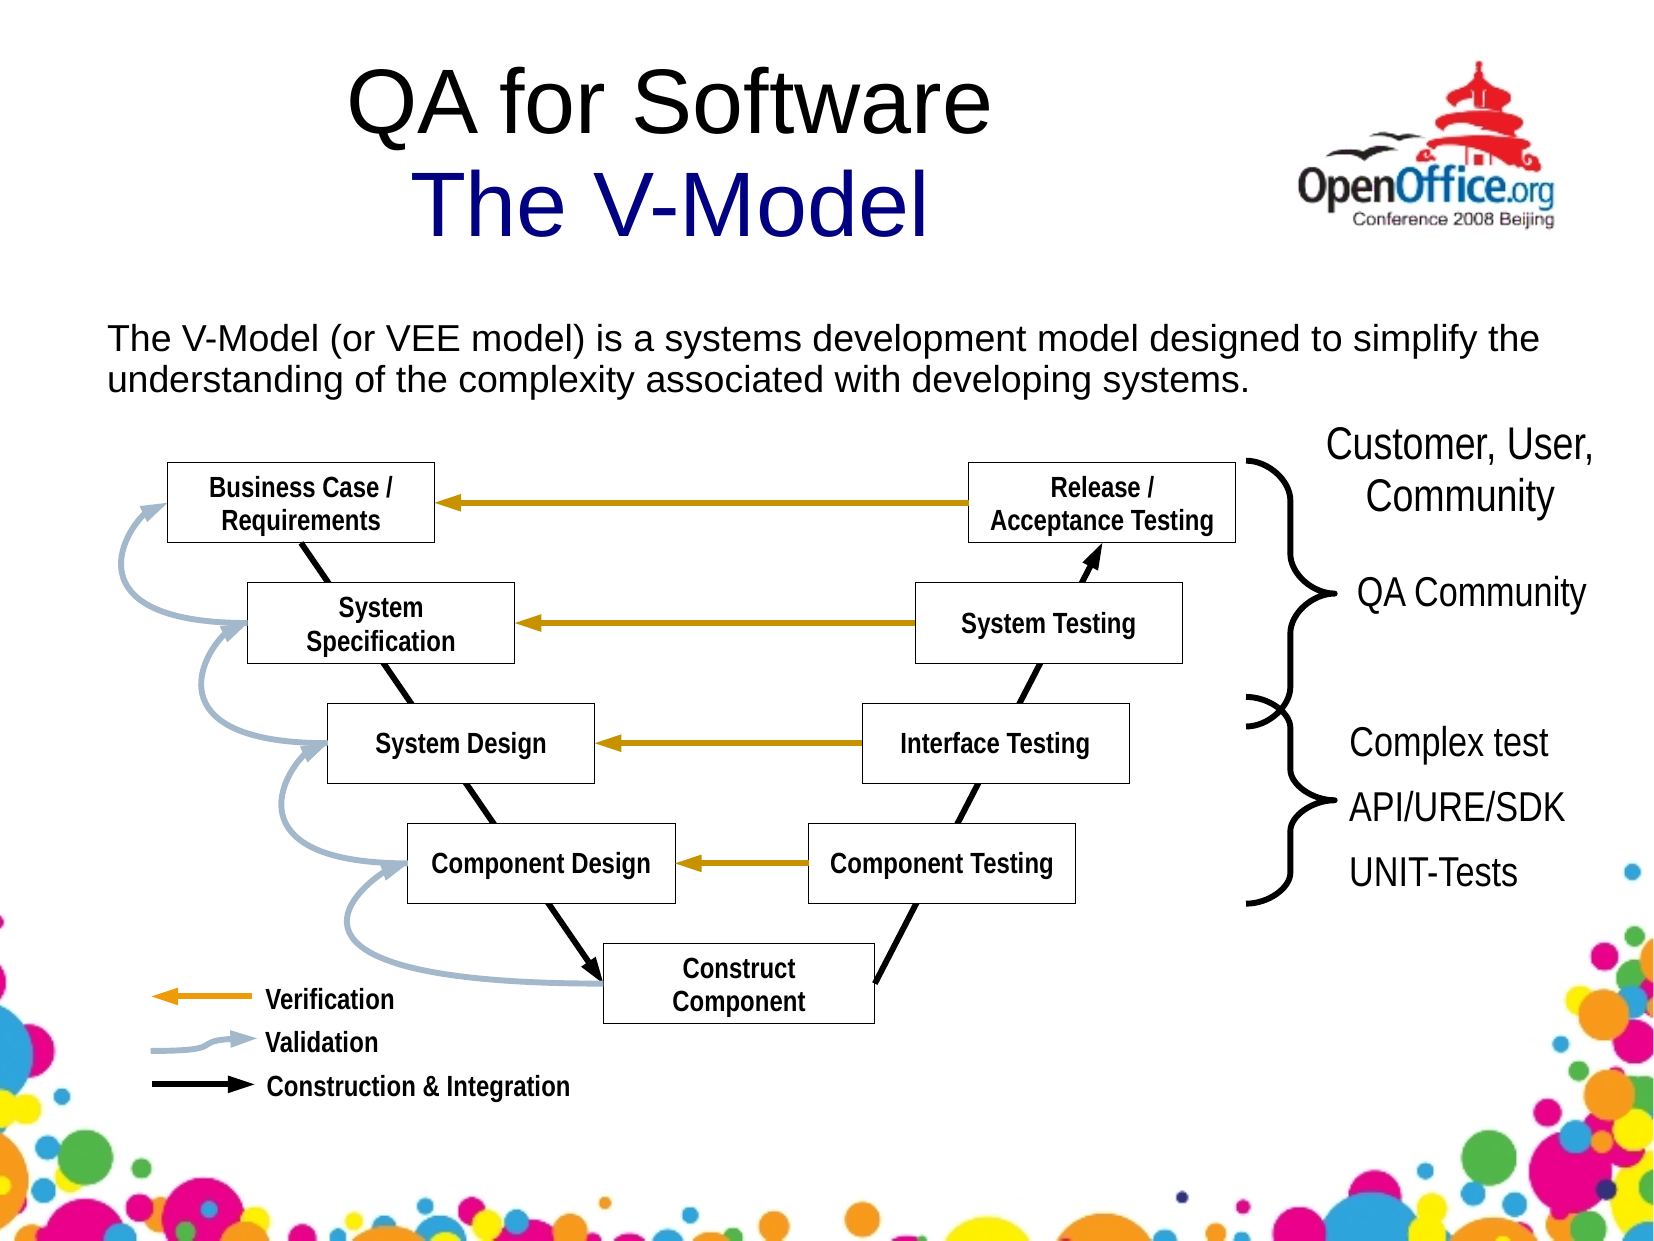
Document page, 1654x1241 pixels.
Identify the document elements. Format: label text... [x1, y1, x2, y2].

text_box Component Design [407, 823, 676, 904]
text_box Business Case / Requirements [167, 462, 435, 543]
text_box API/URE/SDK [1346, 779, 1569, 833]
text_box The V-Model (or VEE model) is a systems development model designed to simplify the understanding of the complexity associated with developing systems. [92, 309, 1579, 415]
text_box System Specification [247, 582, 515, 664]
text_box Construction & Integration [263, 1066, 575, 1108]
picture [489, 810, 960, 862]
picture [1285, 51, 1569, 250]
text_box Customer, User, Community [1322, 413, 1598, 524]
text_box Complex test [1346, 714, 1552, 768]
text_box UNIT-Tests [1346, 844, 1522, 898]
text_box System Testing [915, 582, 1183, 664]
text_box Release / Acceptance Testing [968, 462, 1236, 543]
text_box Interface Testing [862, 703, 1130, 784]
title QA for Software The V-Model [82, 50, 1258, 256]
text_box Construct Component [603, 943, 875, 1024]
picture [554, 865, 912, 978]
text_box Validation [262, 1022, 392, 1063]
text_box System Design [327, 703, 595, 784]
text_box QA Community [1353, 564, 1590, 618]
text_box Component Testing [808, 823, 1076, 904]
picture [285, 810, 488, 860]
text_box Verification [262, 979, 398, 1020]
picture [350, 867, 597, 980]
picture [0, 810, 1654, 1241]
